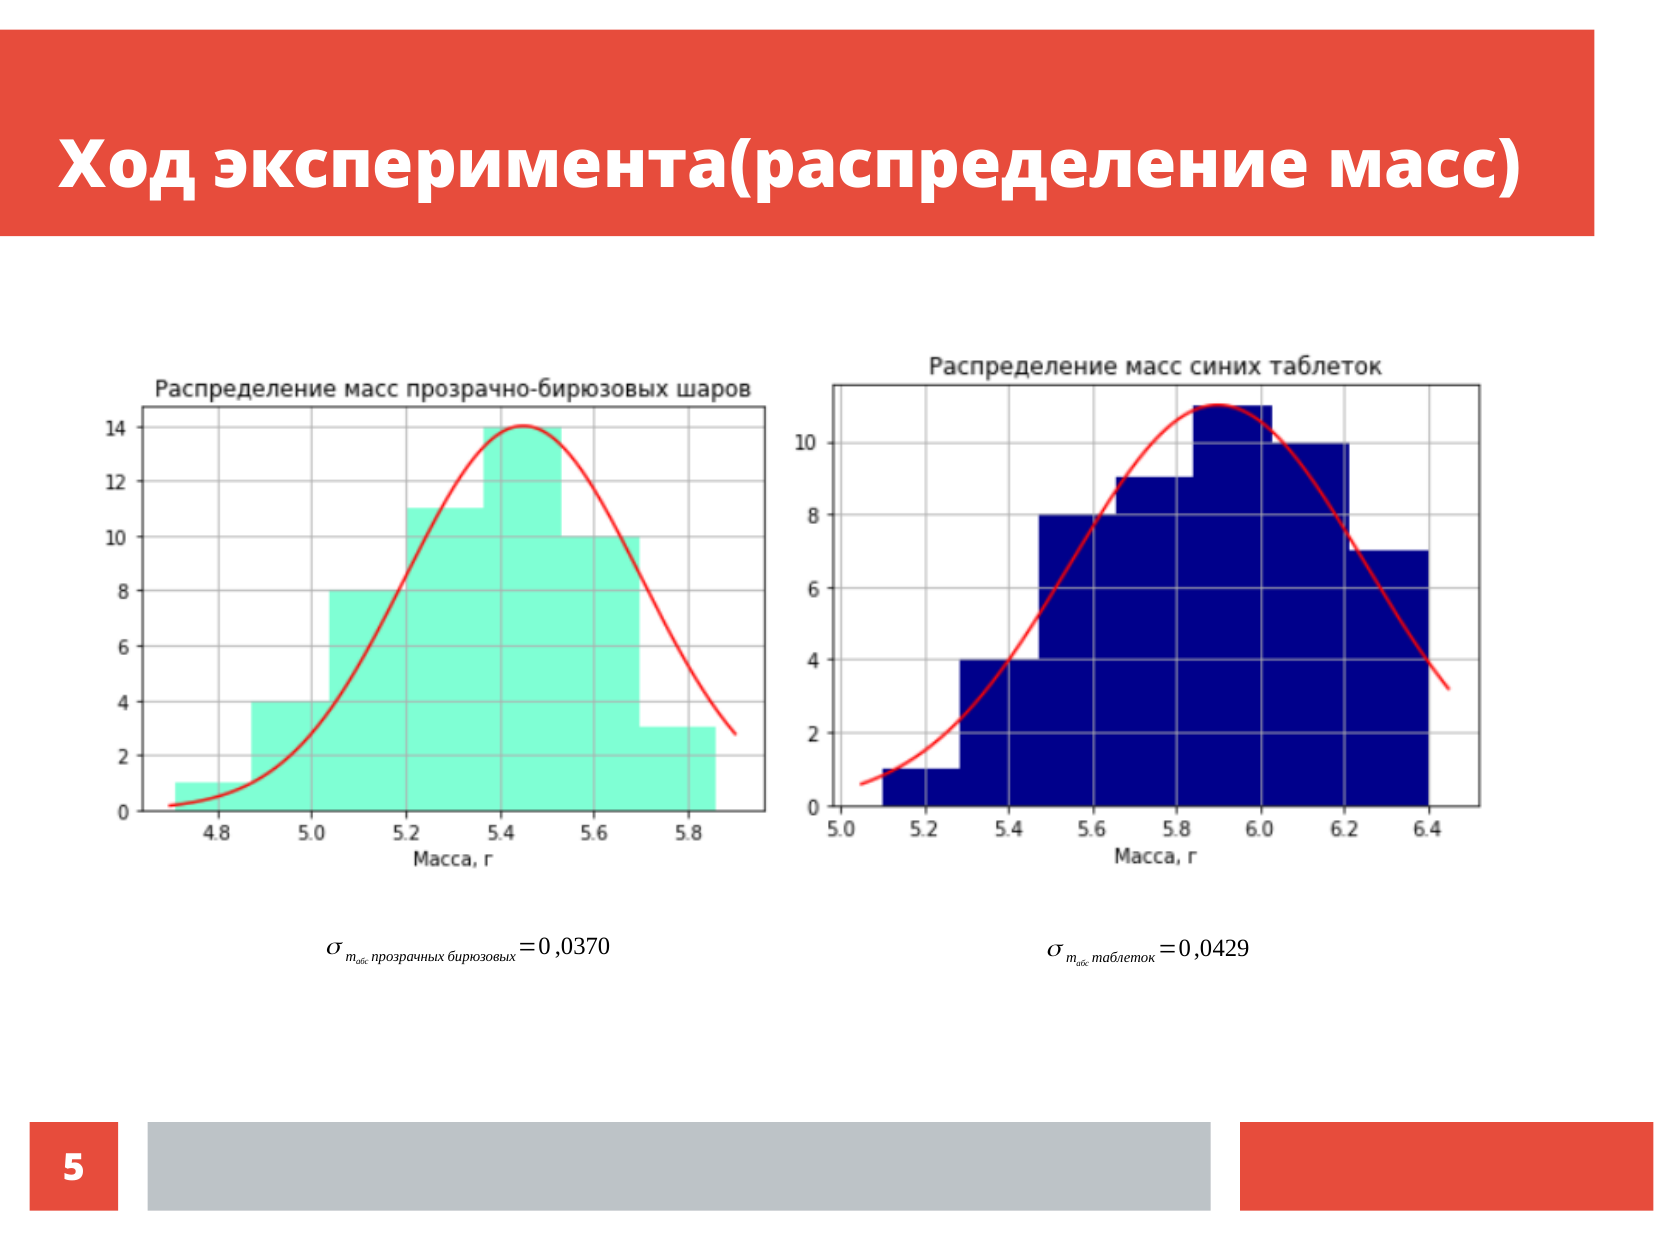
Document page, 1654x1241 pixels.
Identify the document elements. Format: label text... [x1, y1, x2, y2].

chart [318, 933, 617, 967]
chart [1039, 935, 1256, 969]
picture [47, 330, 1583, 898]
title Ход эксперимента(распределение масс) [59, 59, 1595, 207]
